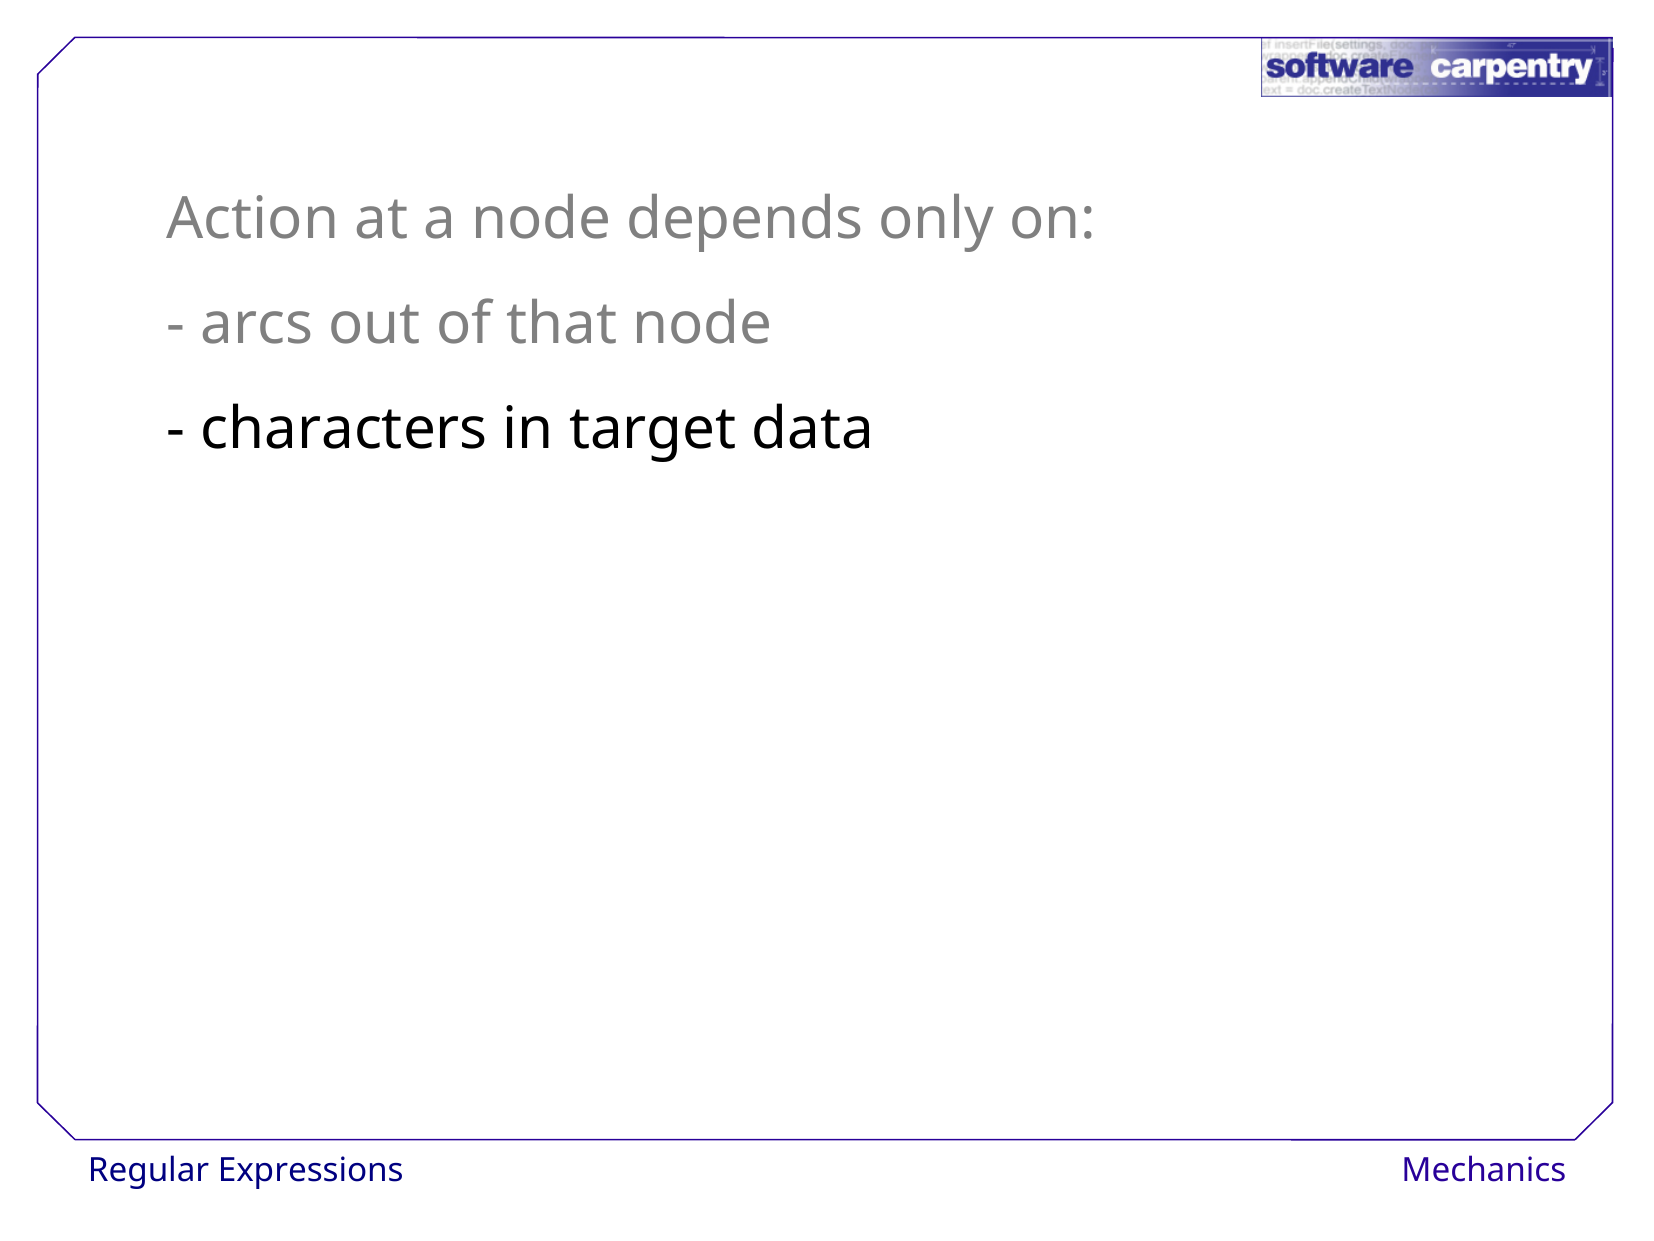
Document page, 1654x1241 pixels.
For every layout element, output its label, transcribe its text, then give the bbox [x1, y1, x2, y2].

picture [1261, 39, 1613, 97]
text_box Action at a node depends only on: - arcs out of that node - characters in target data [151, 138, 1530, 469]
